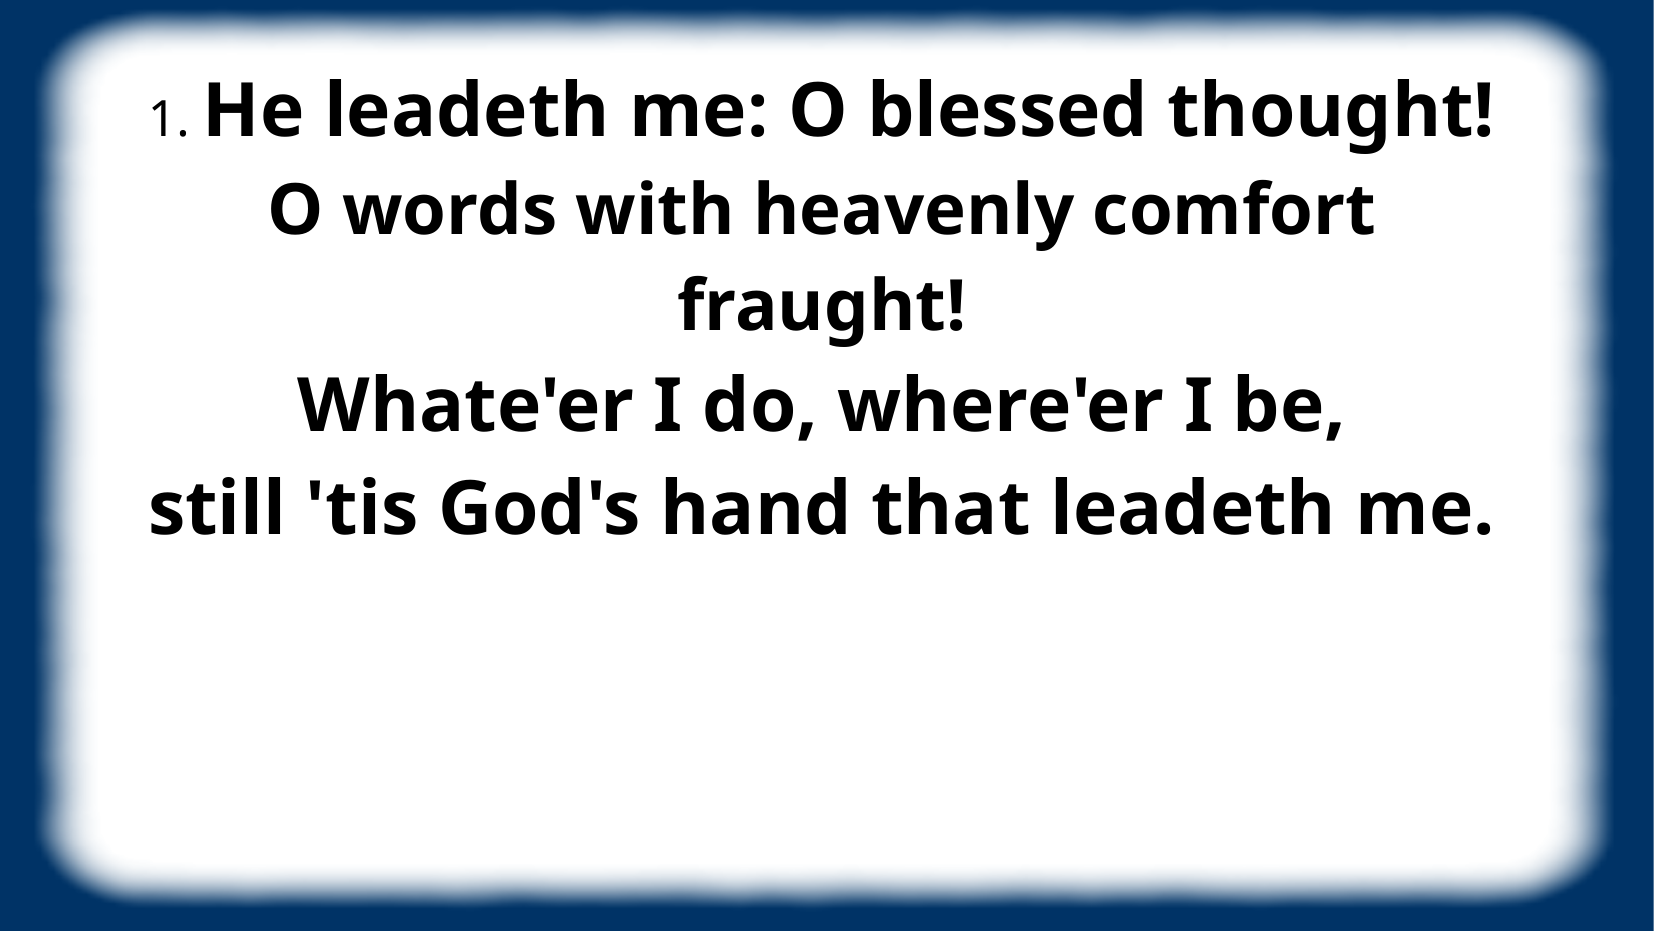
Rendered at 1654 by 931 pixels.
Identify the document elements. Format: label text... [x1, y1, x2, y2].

picture [0, 0, 1654, 931]
text_box 1. He leadeth me: O blessed thought! O words with heavenly comfort fraught! Whate'er I do, where'er I be, still 'tis God's hand that leadeth me. [102, 48, 1543, 458]
